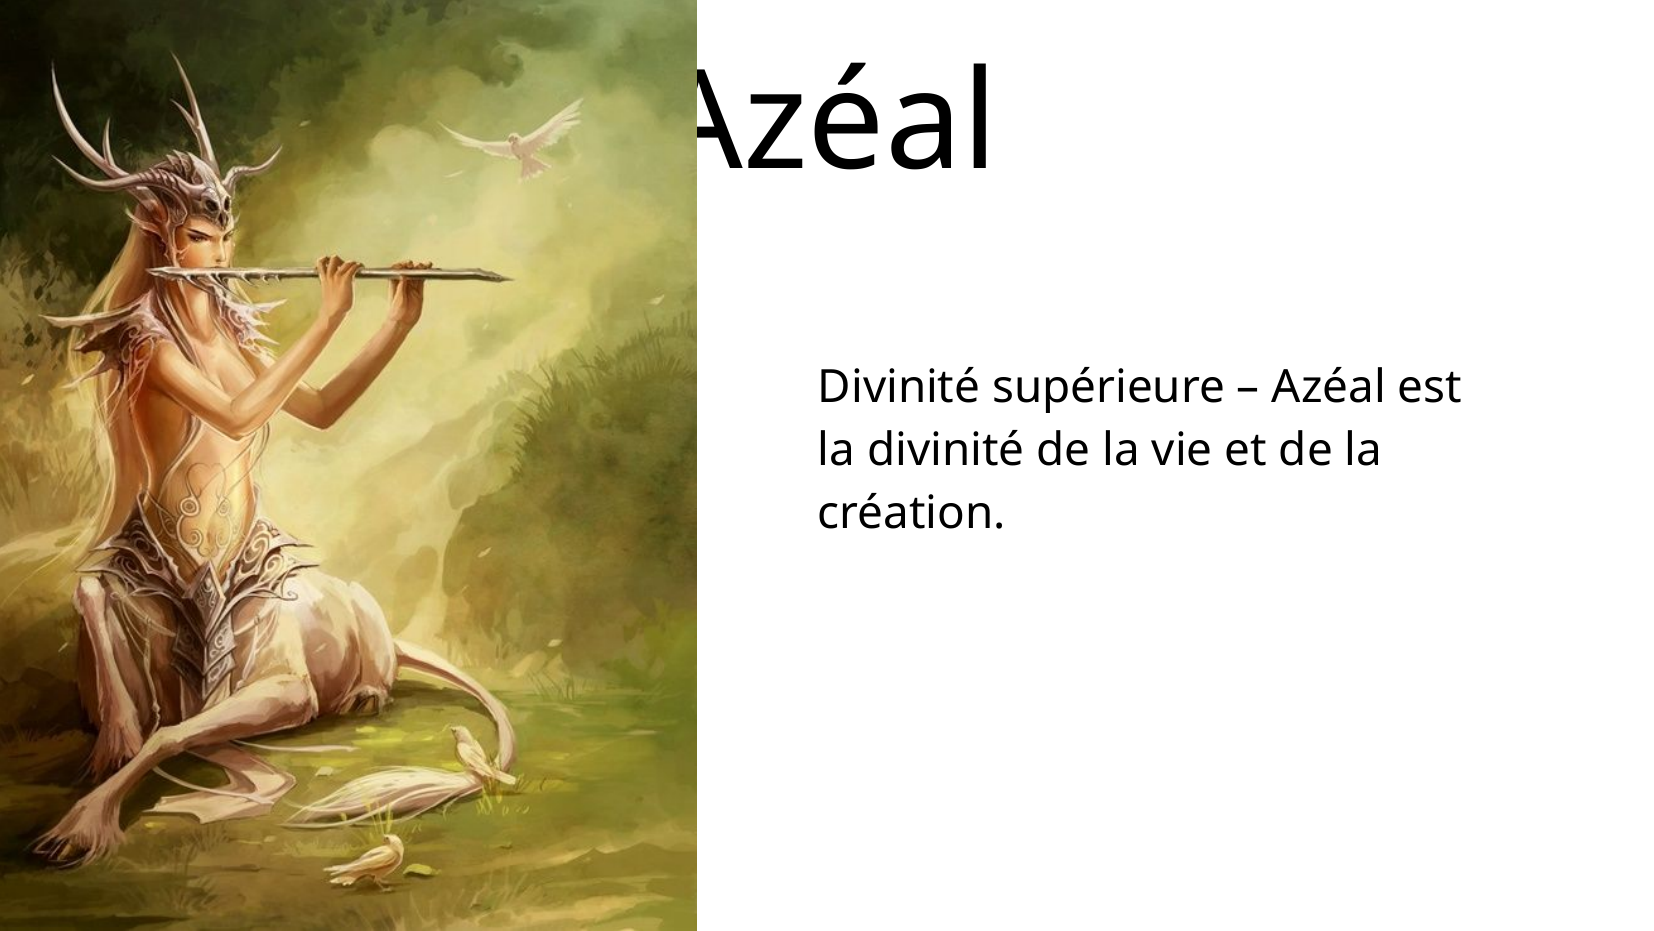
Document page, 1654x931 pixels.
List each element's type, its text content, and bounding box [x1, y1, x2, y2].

text_box Divinité supérieure – Azéal est la divinité de la vie et de la création. [803, 346, 1489, 591]
title Azéal [697, 35, 1571, 195]
picture [0, 0, 697, 931]
